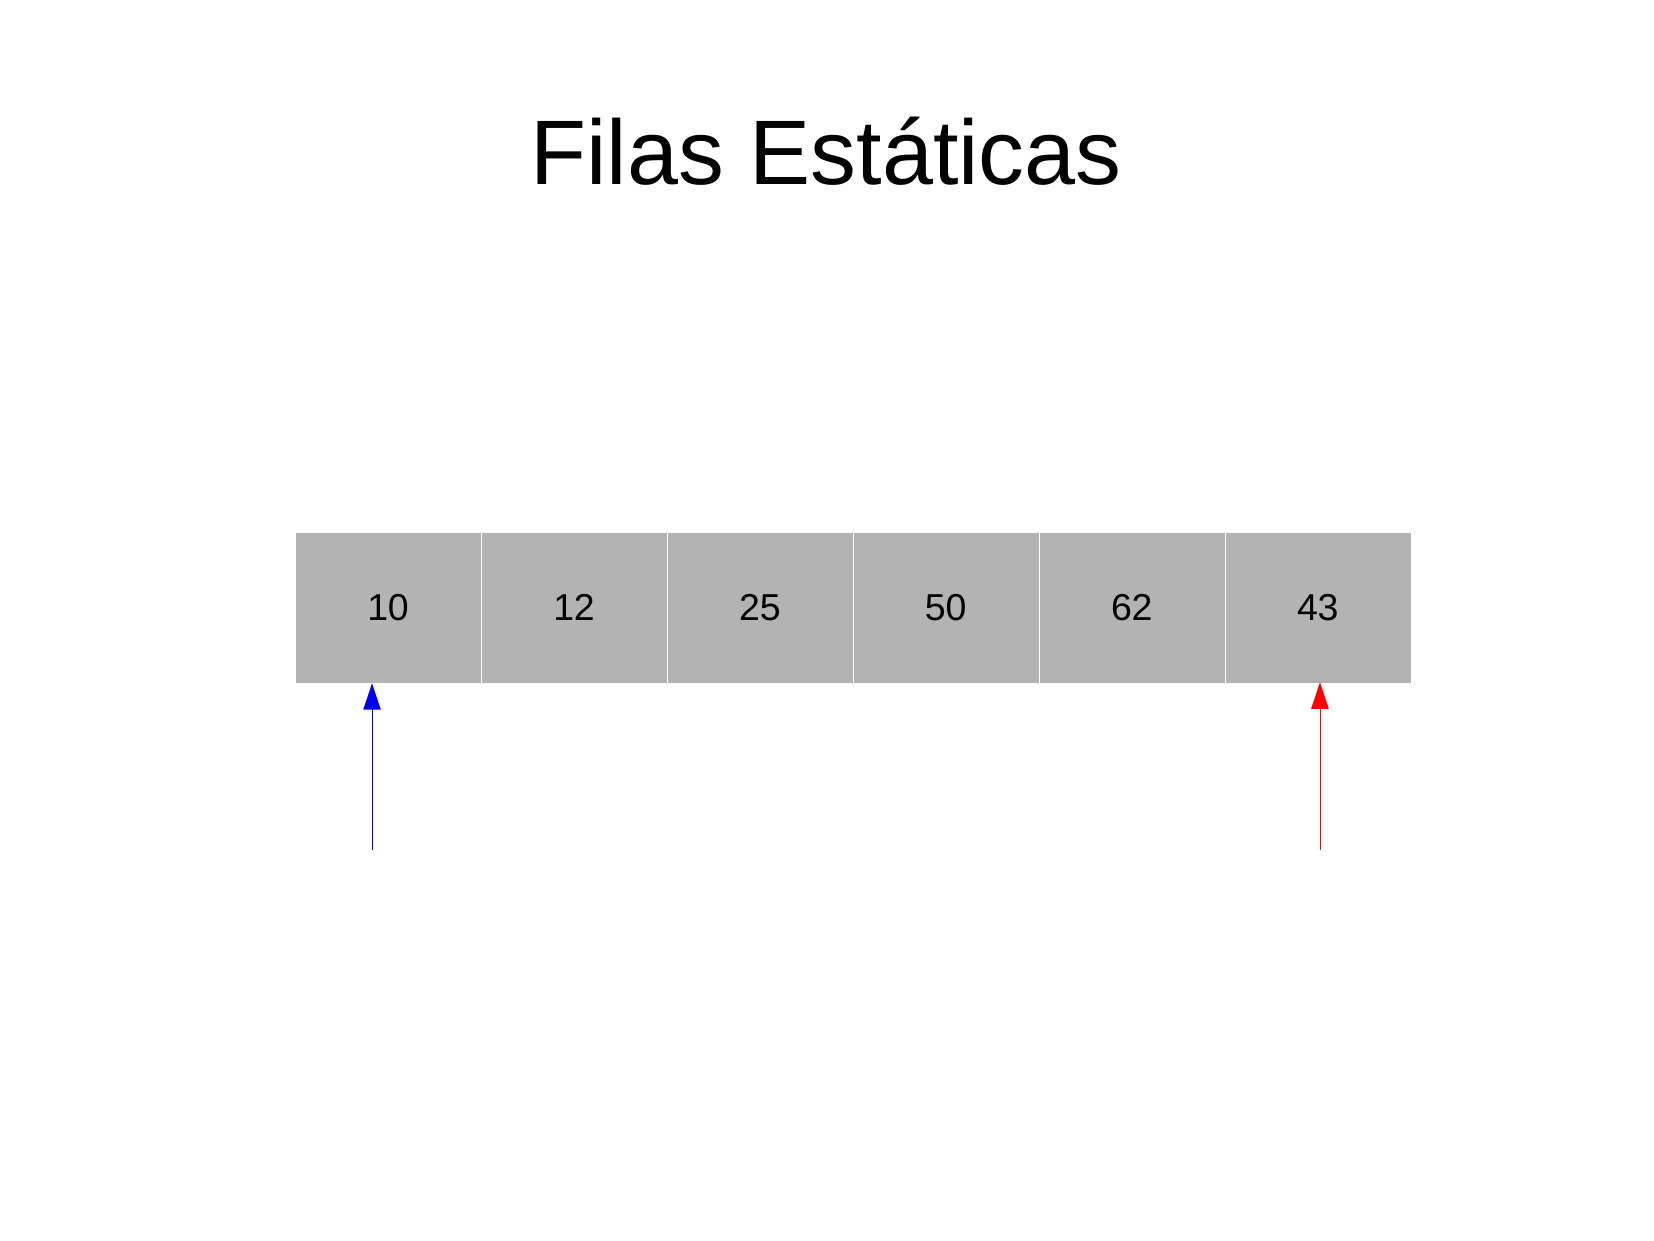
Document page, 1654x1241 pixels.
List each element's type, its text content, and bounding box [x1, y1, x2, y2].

table_header 10 [296, 533, 481, 683]
title Filas Estáticas [82, 49, 1571, 257]
table_header 43 [1226, 533, 1411, 683]
table_header 12 [482, 533, 667, 683]
table_header 25 [668, 533, 853, 683]
table_header 62 [1040, 533, 1225, 683]
table_header 50 [854, 533, 1039, 683]
